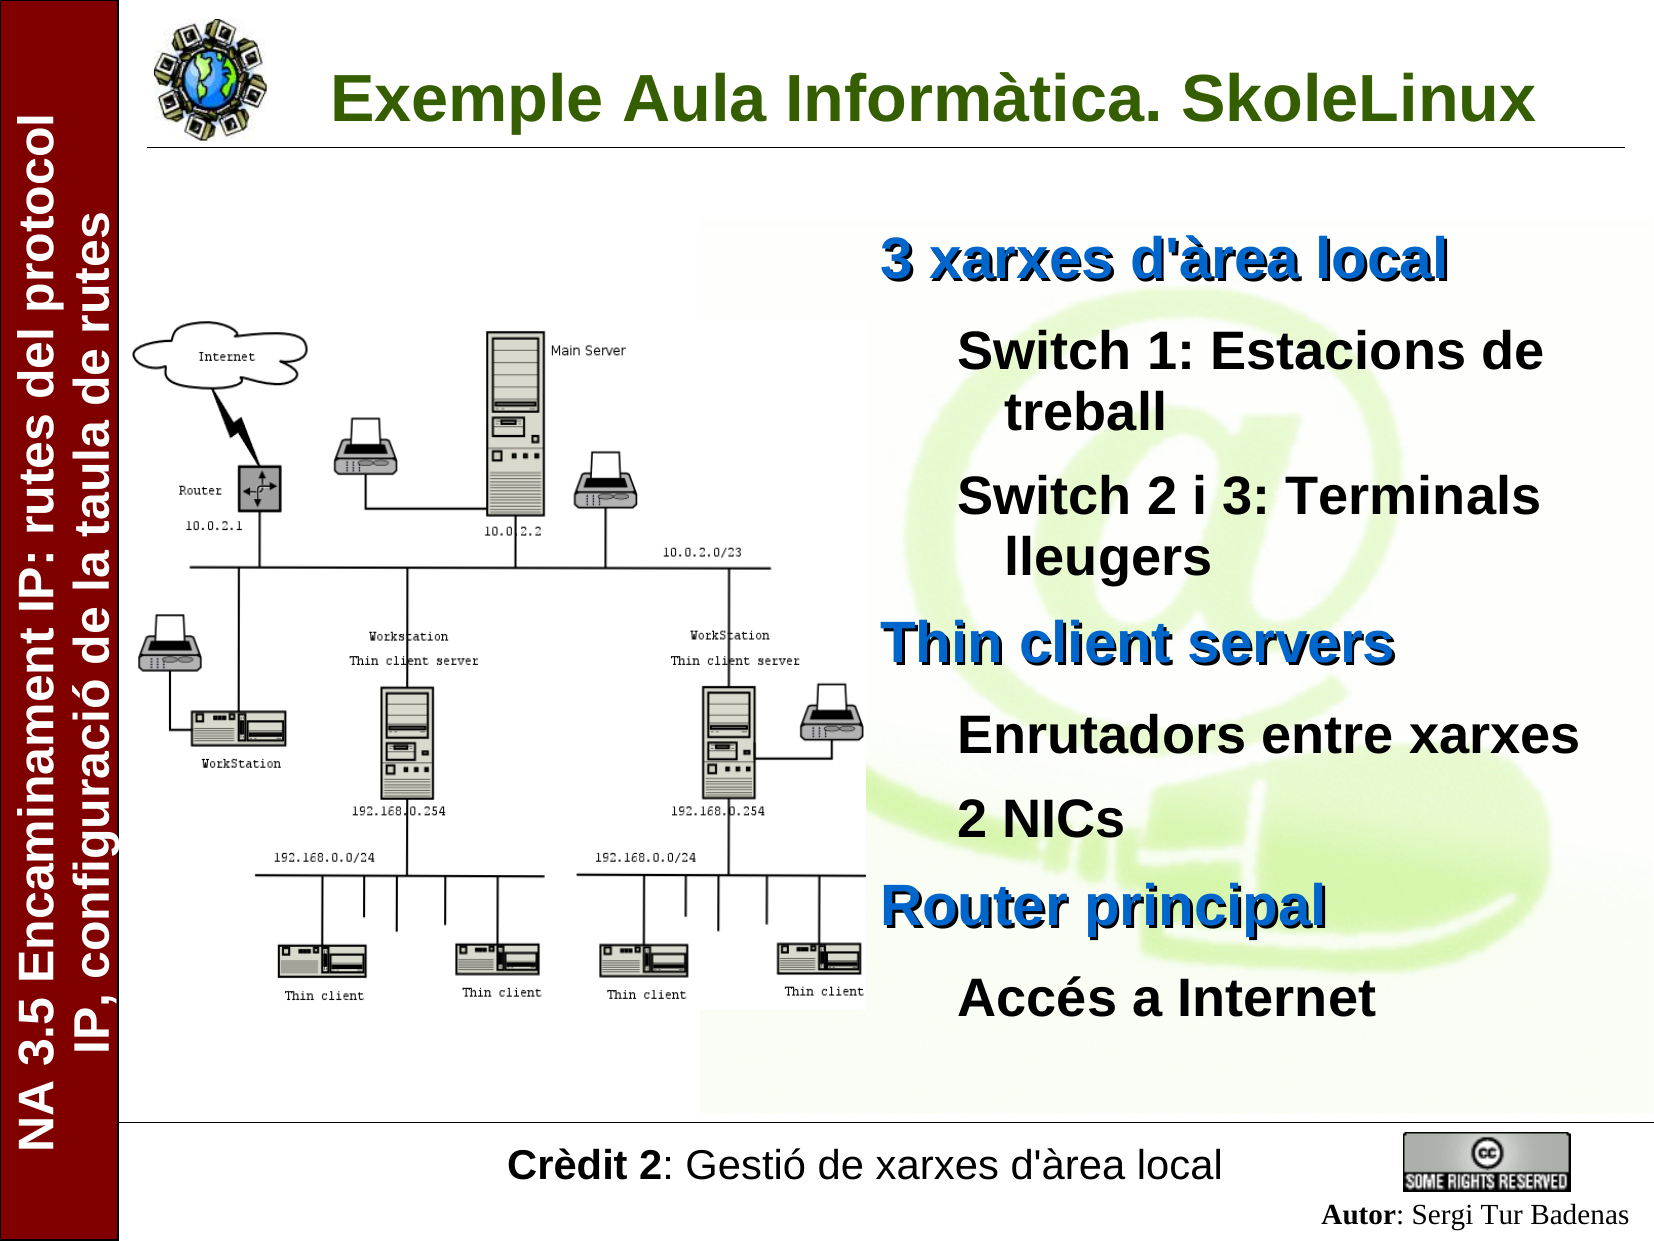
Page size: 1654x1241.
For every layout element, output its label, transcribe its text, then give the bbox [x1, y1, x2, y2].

list 3 xarxes d'àrea local Switch 1: Estacions de treball Switch 2 i 3: Terminals lleugers Thin client servers Enrutadors entre xarxes 2 NICs Router principal Accés a Internet [862, 226, 1654, 1093]
picture [1403, 1132, 1571, 1192]
picture [154, 19, 268, 142]
picture [130, 217, 1654, 1113]
title Exemple Aula Informàtica. SkoleLinux [171, 49, 1654, 148]
